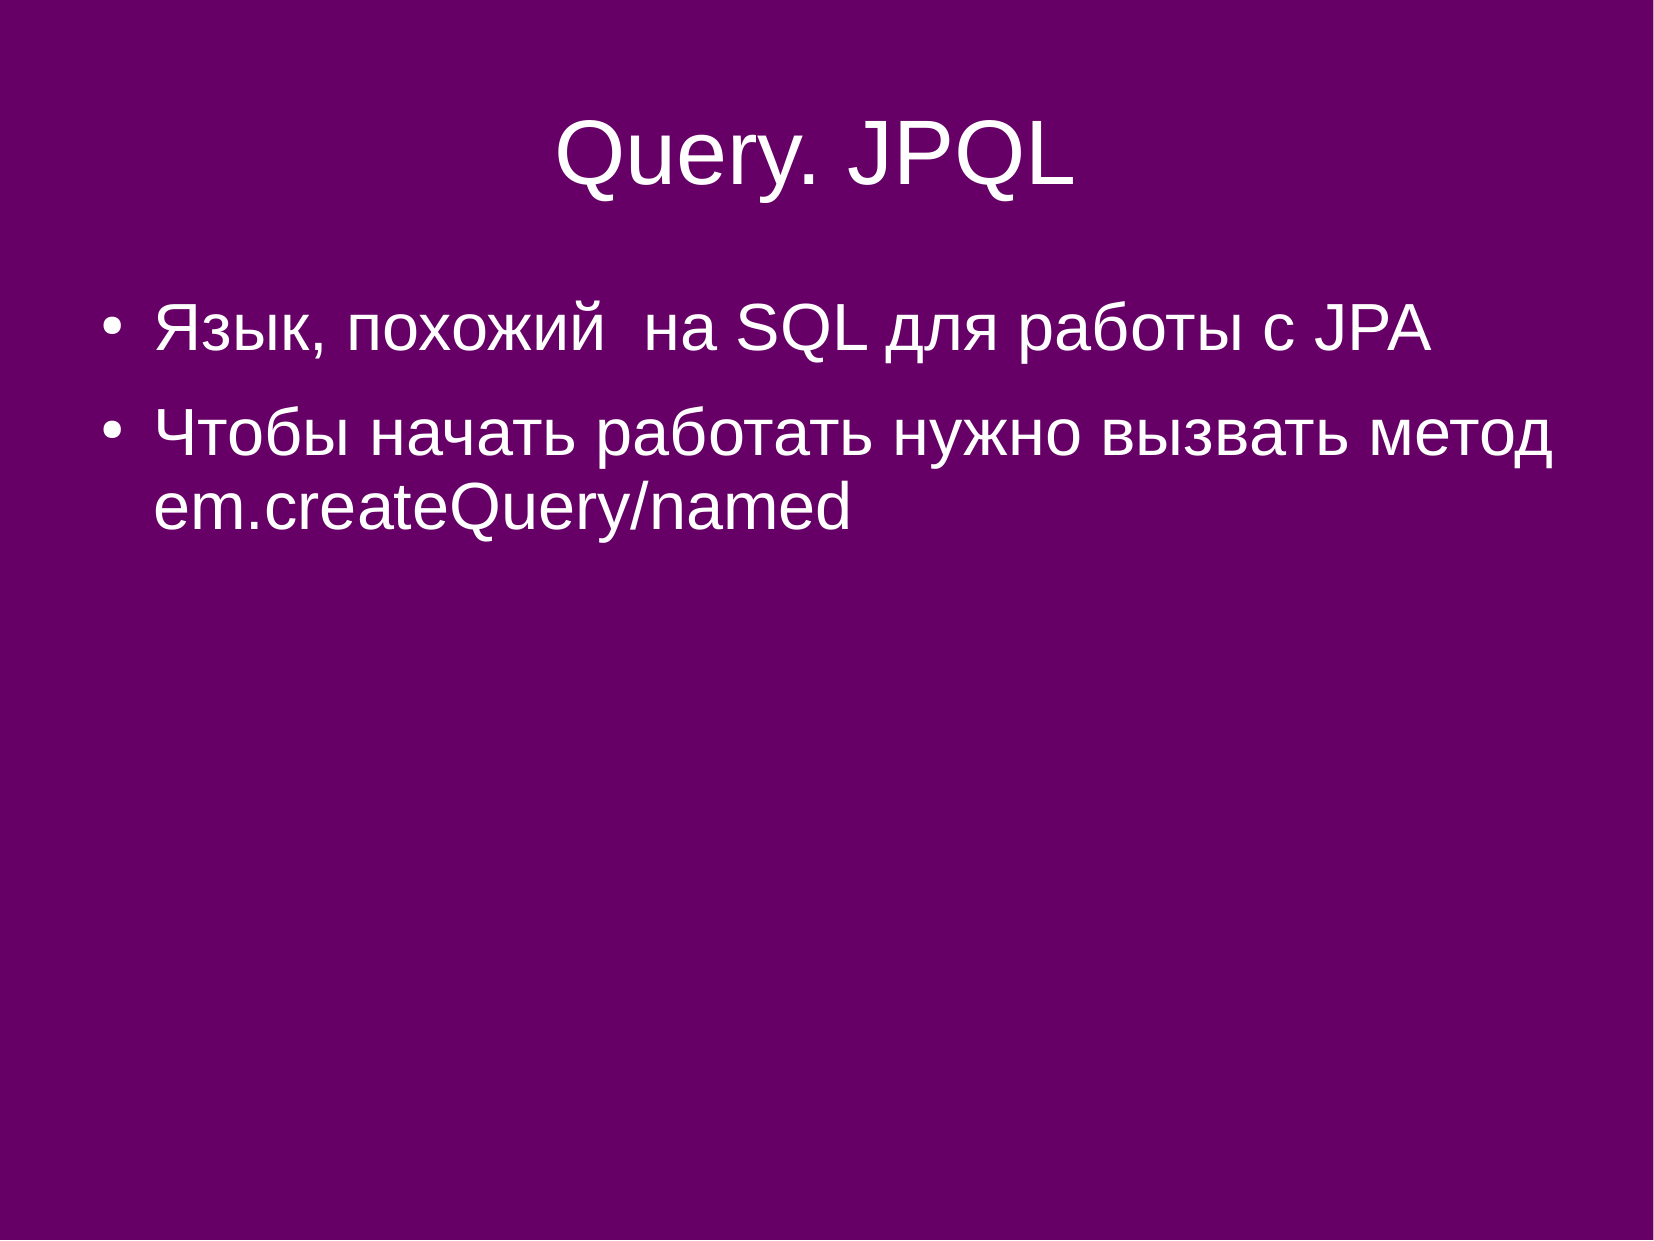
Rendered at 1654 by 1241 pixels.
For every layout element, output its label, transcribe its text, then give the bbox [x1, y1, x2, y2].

title Query. JPQL [82, 49, 1571, 257]
list Язык, похожий на SQL для работы с JPA Чтобы начать работать нужно вызвать метод em.createQuery/named [82, 290, 1571, 1010]
